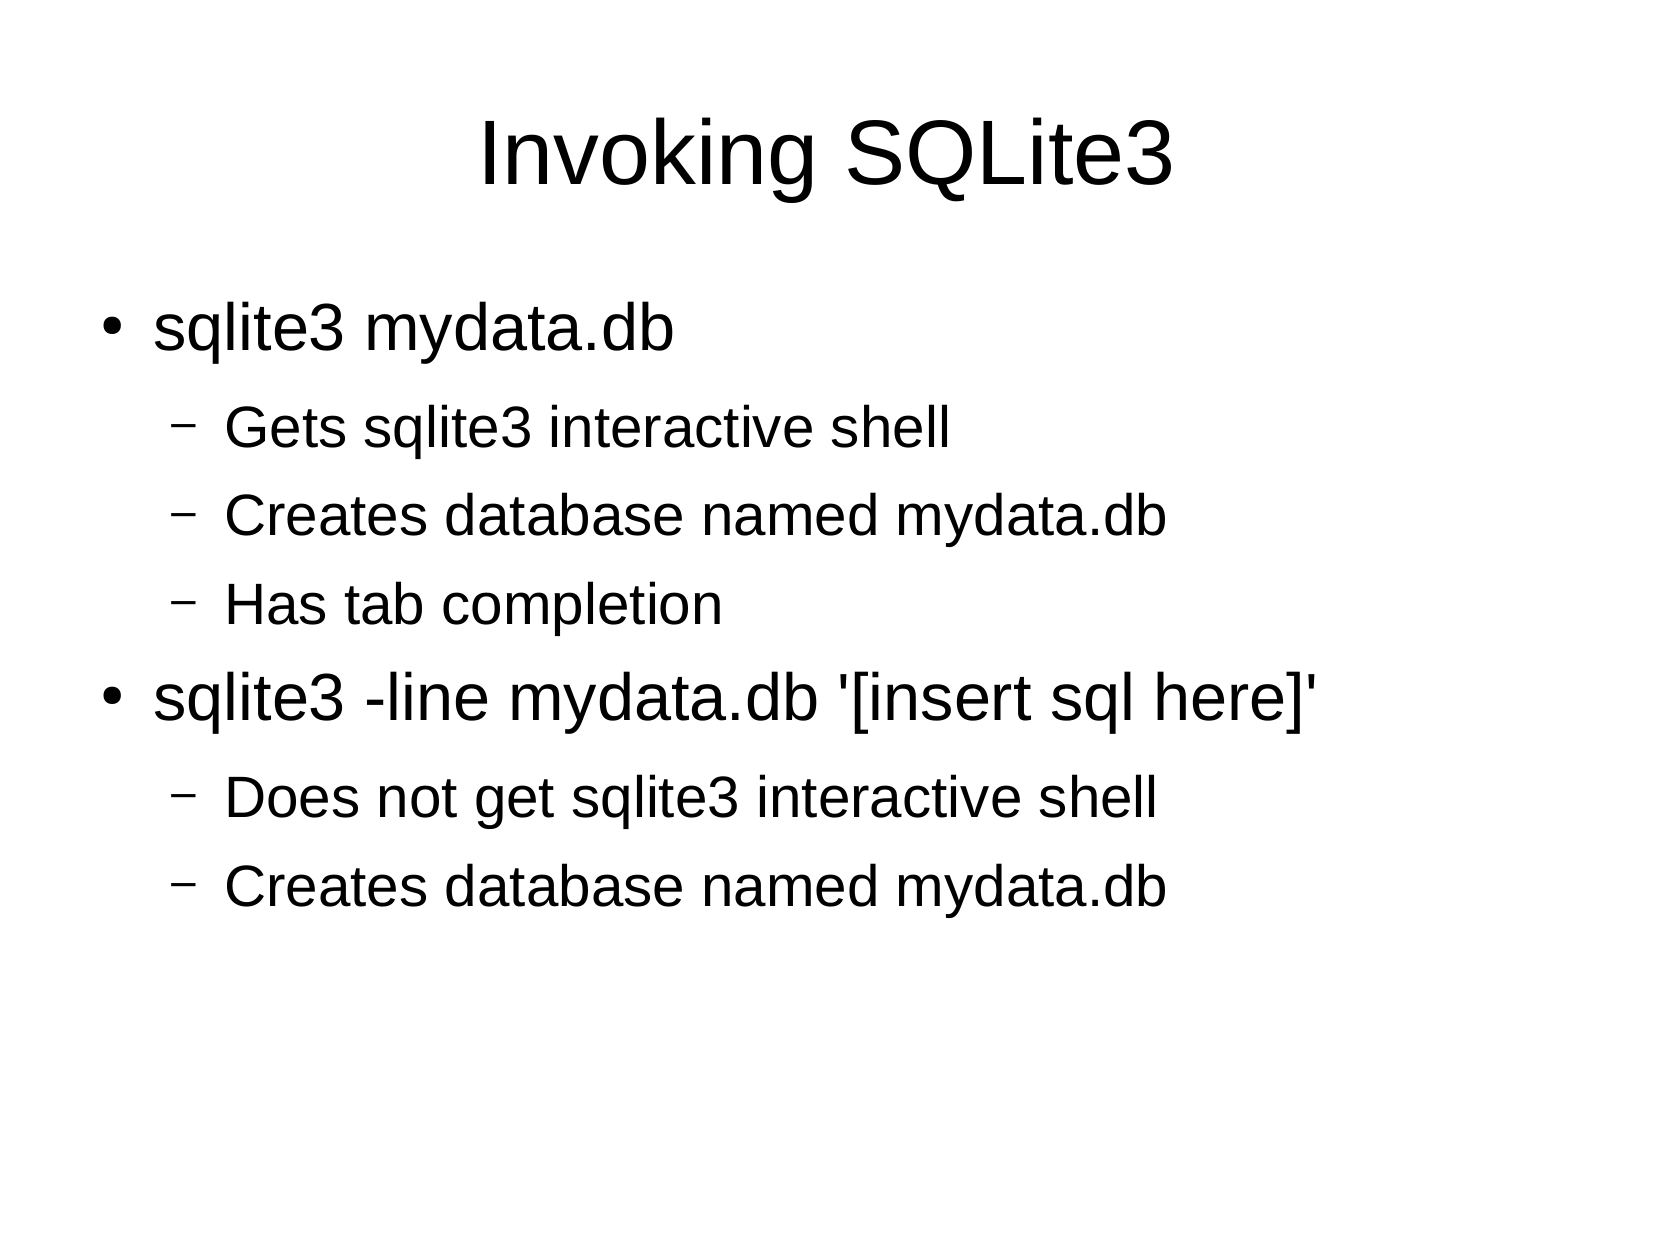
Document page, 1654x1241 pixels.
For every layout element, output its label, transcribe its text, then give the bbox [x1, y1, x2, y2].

list sqlite3 mydata.db Gets sqlite3 interactive shell Creates database named mydata.db Has tab completion sqlite3 -line mydata.db '[insert sql here]' Does not get sqlite3 interactive shell Creates database named mydata.db [82, 290, 1571, 1010]
title Invoking SQLite3 [82, 49, 1571, 257]
